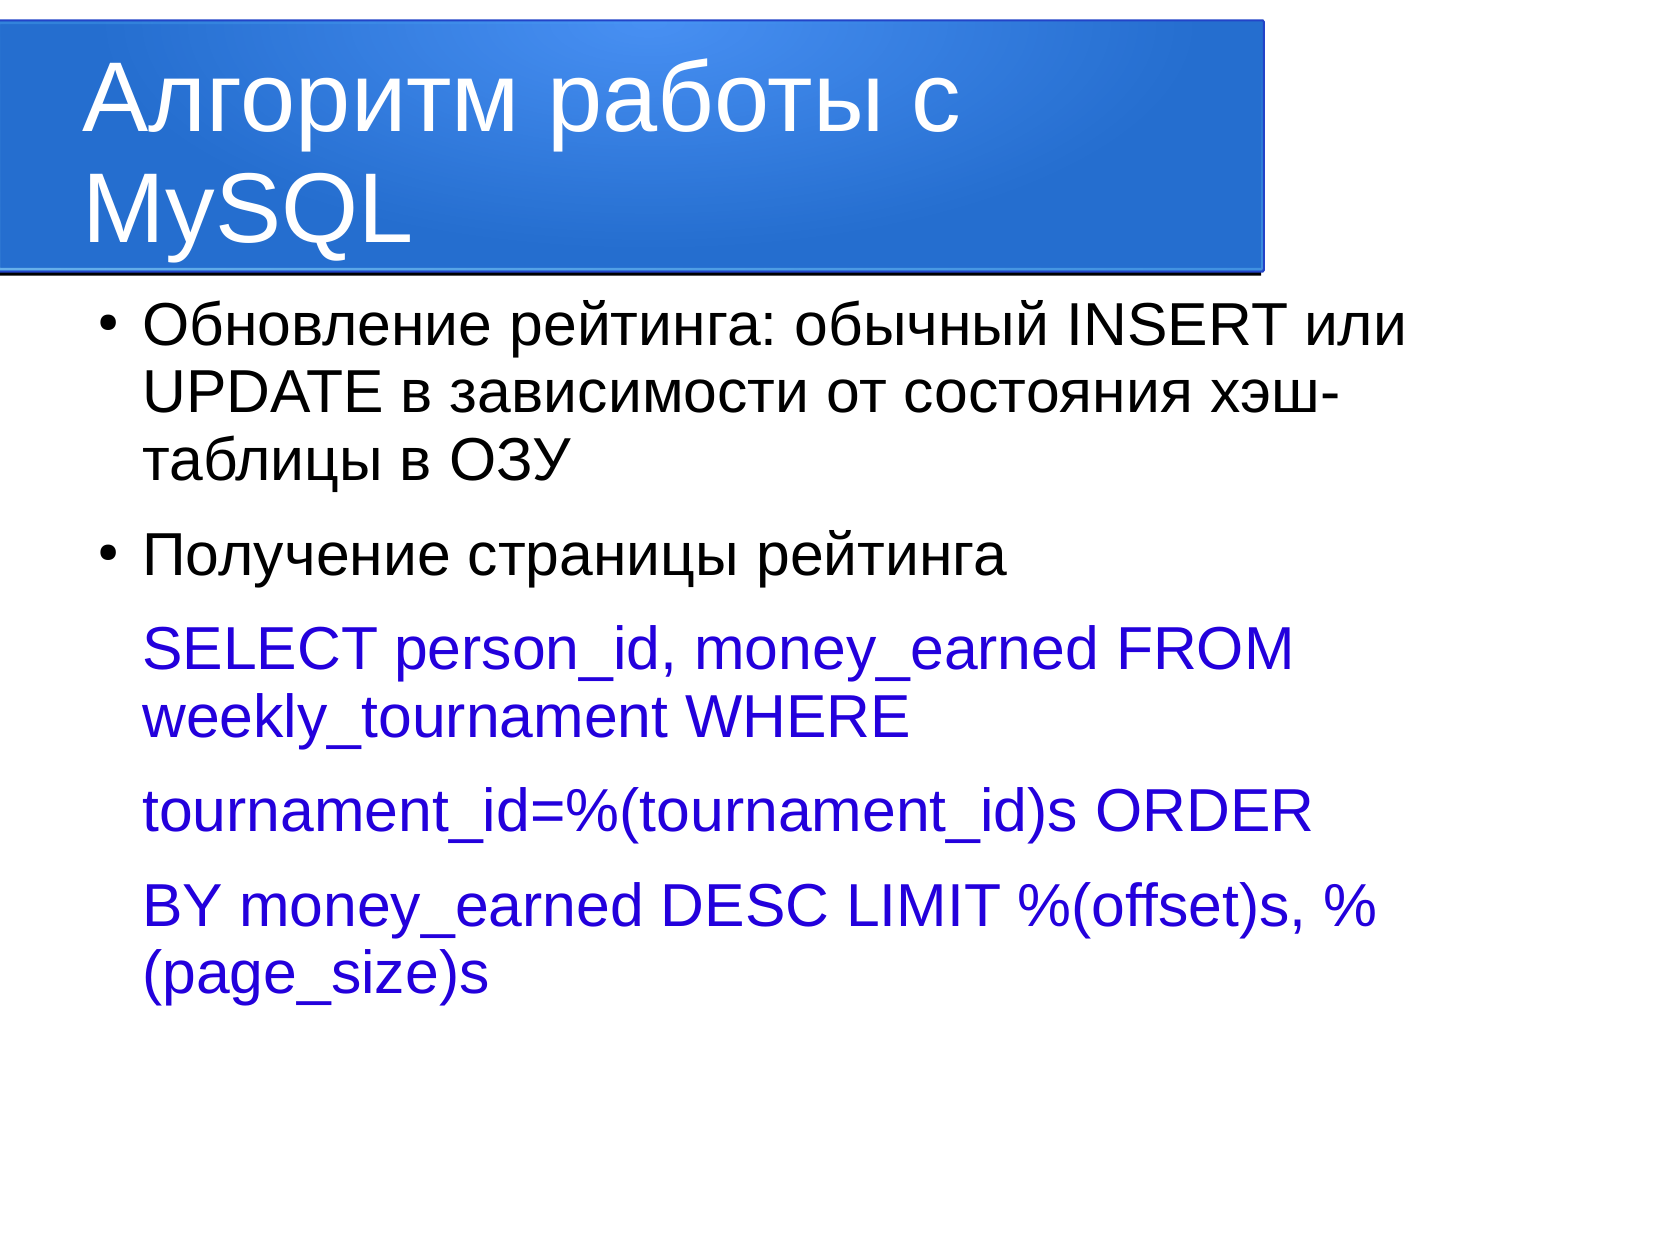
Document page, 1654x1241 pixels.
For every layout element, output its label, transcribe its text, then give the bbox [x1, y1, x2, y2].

list Обновление рейтинга: обычный INSERT или UPDATE в зависимости от состояния хэш-таблицы в ОЗУ Получение страницы рейтинга SELECT person_id, money_earned FROM weekly_tournament WHERE tournament_id=%(tournament_id)s ORDER BY money_earned DESC LIMIT %(offset)s, %(page_size)s [82, 290, 1538, 1010]
title Алгоритм работы с MySQL [82, 37, 1250, 269]
